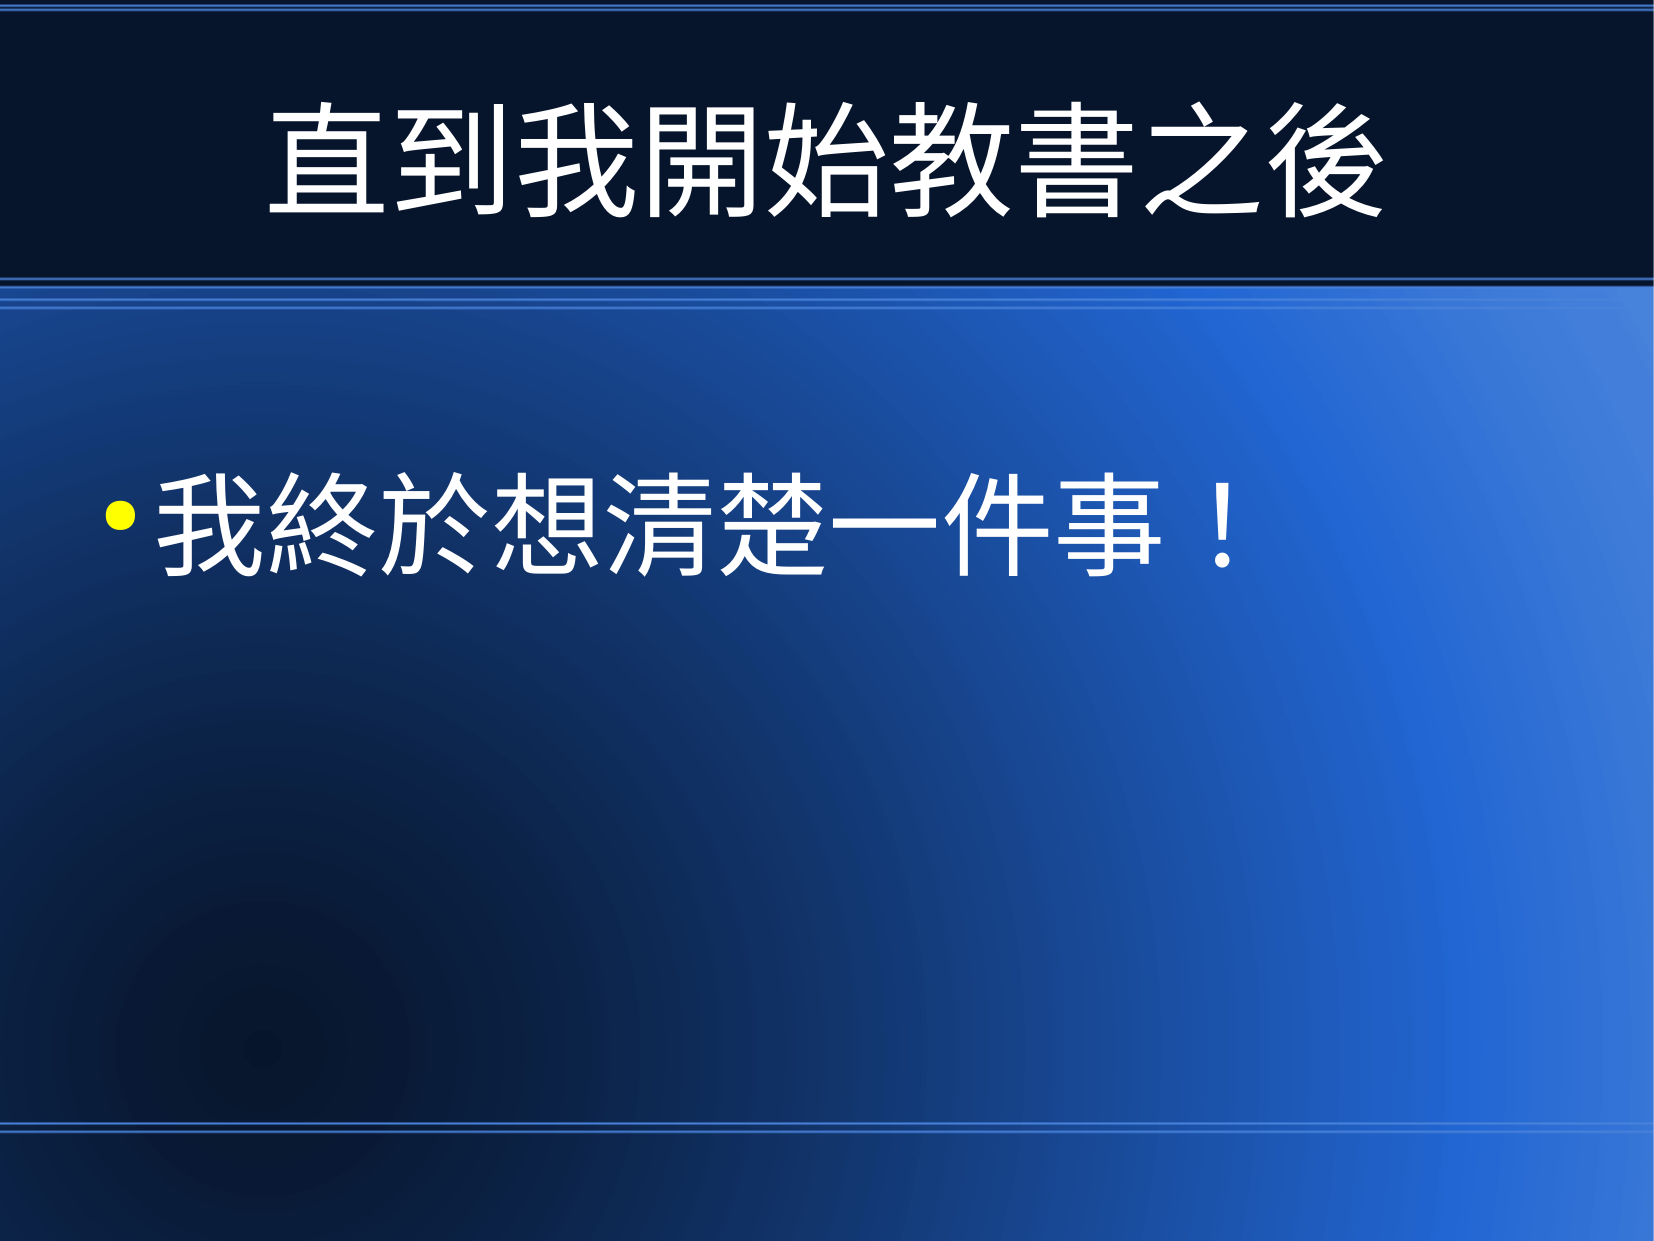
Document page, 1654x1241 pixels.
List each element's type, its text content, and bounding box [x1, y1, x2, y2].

title 直到我開始教書之後 [82, 49, 1571, 257]
picture [0, 0, 1654, 1241]
list 我終於想清楚一件事！ [82, 355, 1571, 1241]
